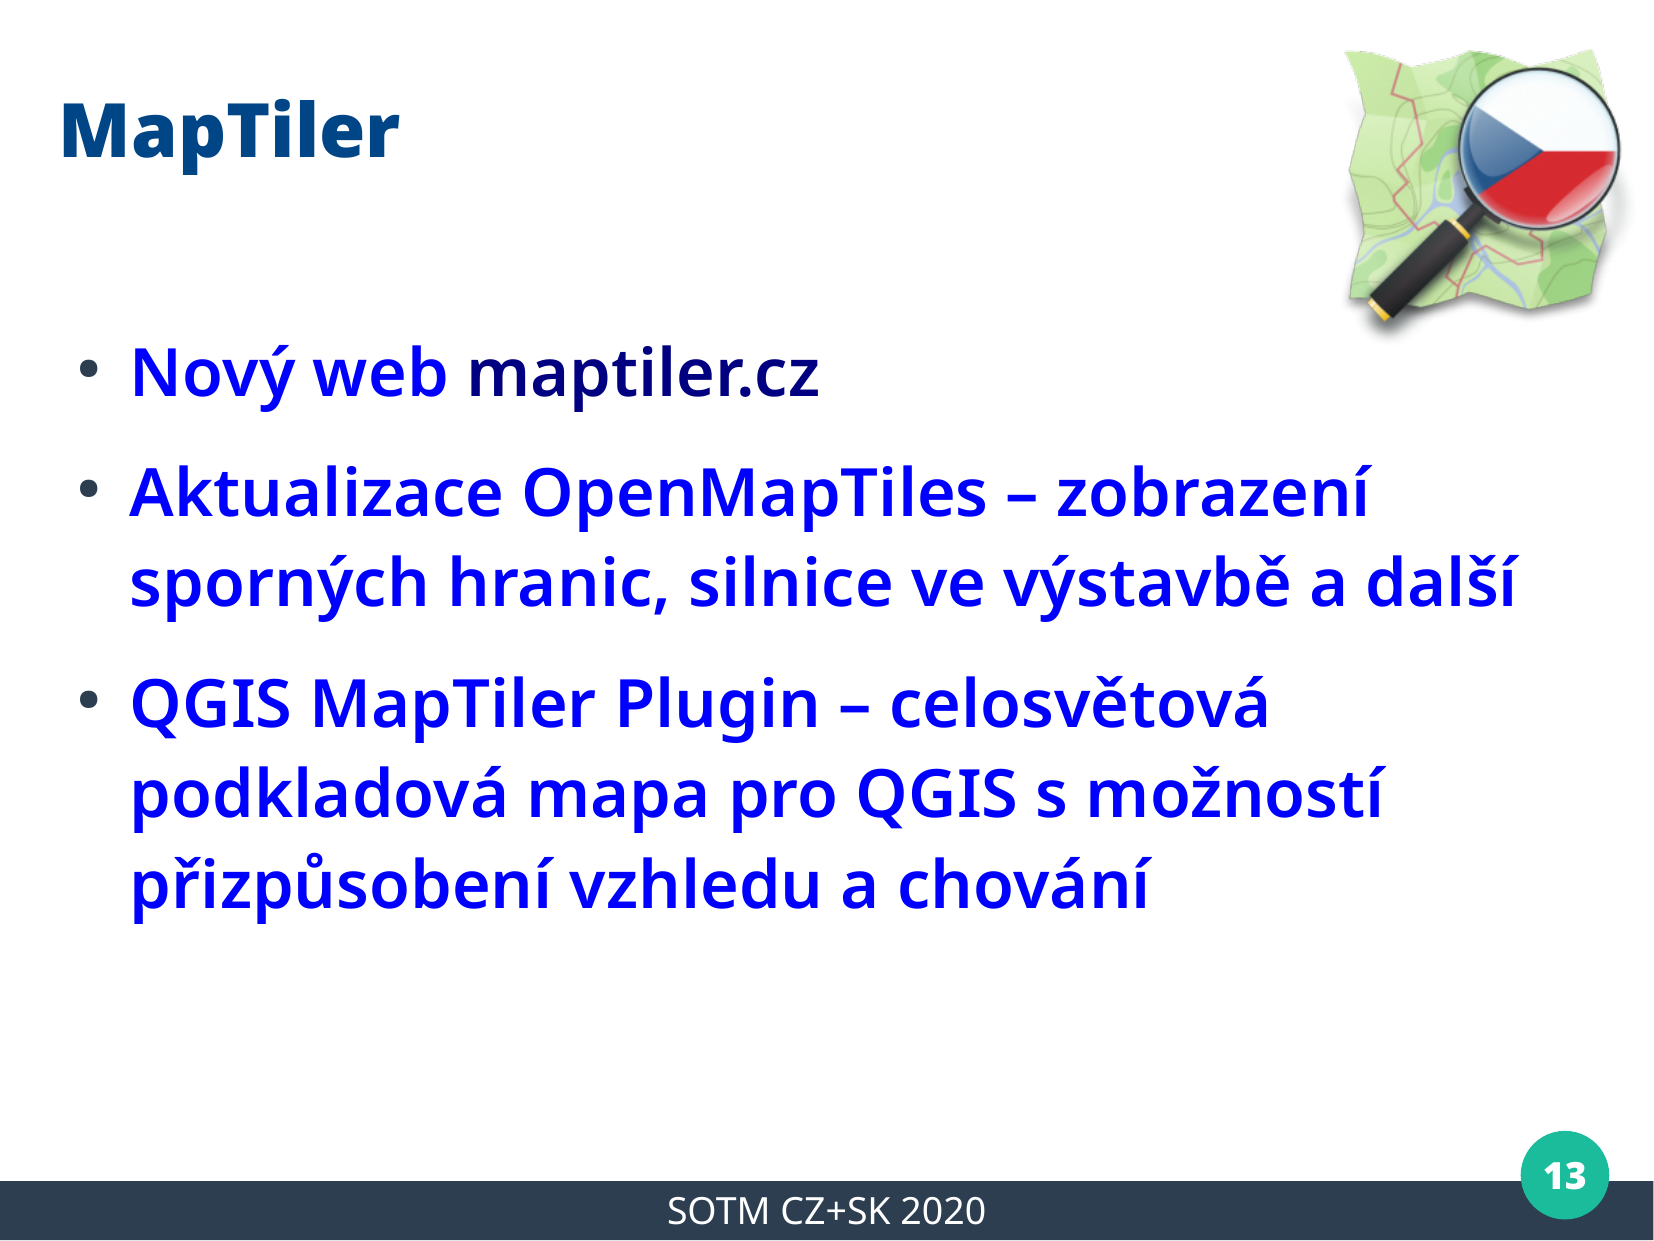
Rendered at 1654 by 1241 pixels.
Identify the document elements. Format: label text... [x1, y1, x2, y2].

picture [1334, 49, 1635, 350]
list Nový web maptiler.cz Aktualizace OpenMapTiles – zobrazení sporných hranic, silnice ve výstavbě a další QGIS MapTiler Plugin – celosvětová podkladová mapa pro QGIS s možností přizpůsobení vzhledu a chování [59, 324, 1595, 1152]
title MapTiler [59, 49, 1347, 207]
